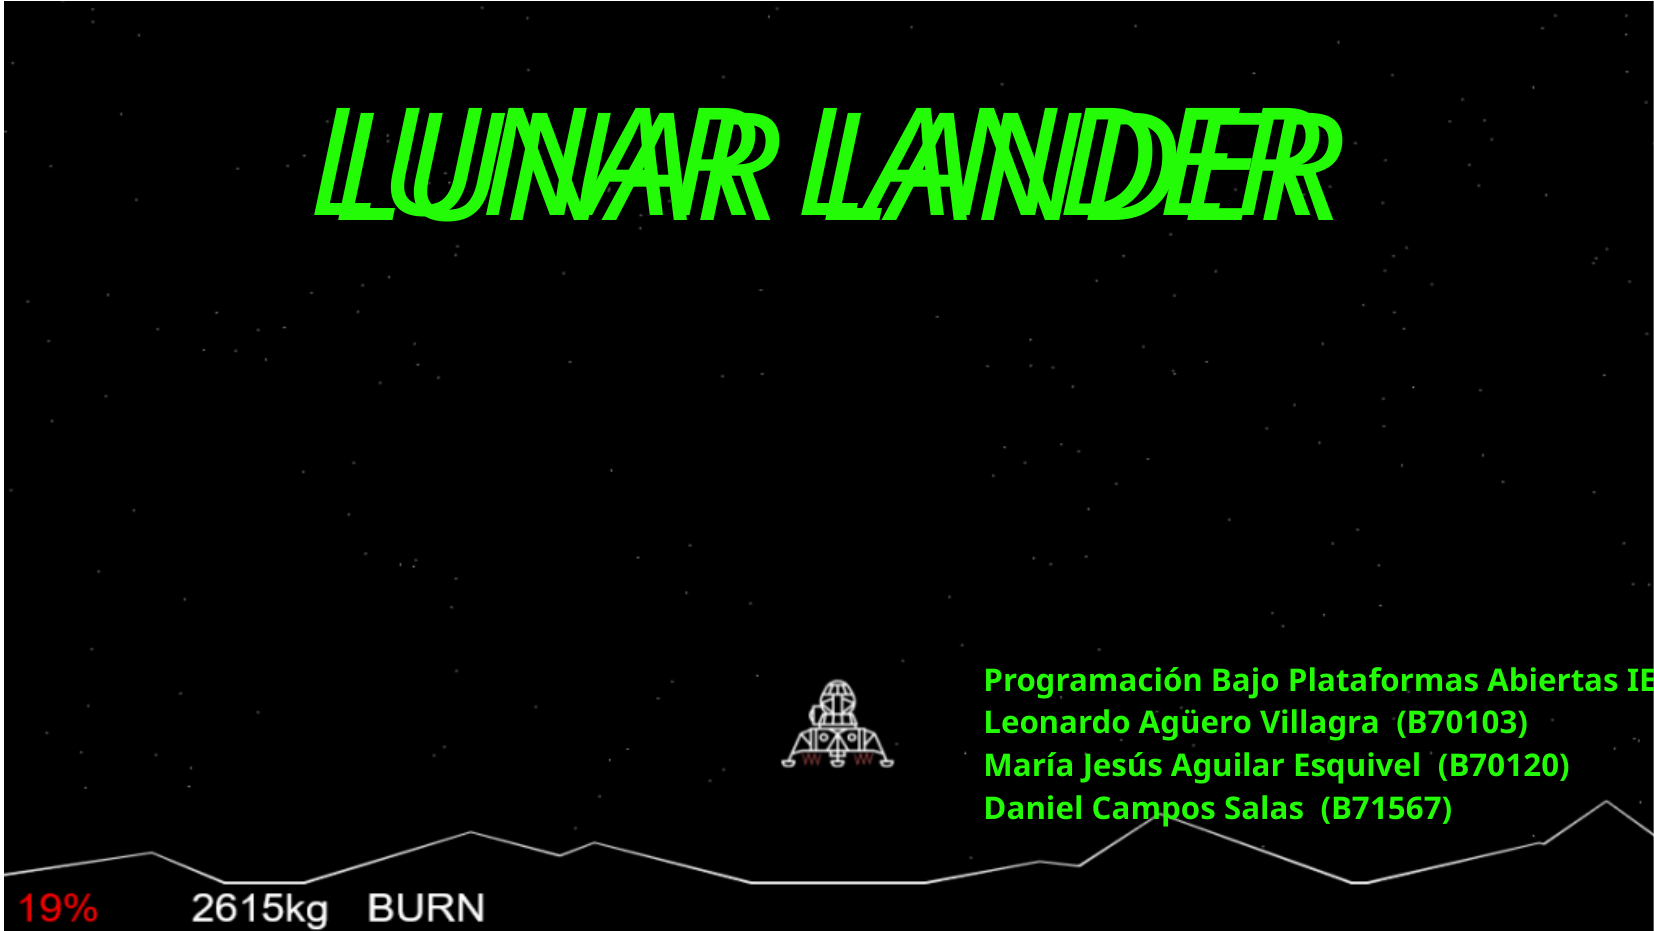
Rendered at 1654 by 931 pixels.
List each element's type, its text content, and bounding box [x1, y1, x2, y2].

text_box Programación Bajo Plataformas Abiertas IE-0117 Leonardo Agüero Villagra (B70103) María Jesús Aguilar Esquivel (B70120) Daniel Campos Salas (B71567) [968, 650, 1654, 834]
text_box LUNAR LANDER [330, 52, 1347, 390]
picture [4, 1, 1654, 931]
text_box LUNAR LANDER [307, 47, 1323, 385]
